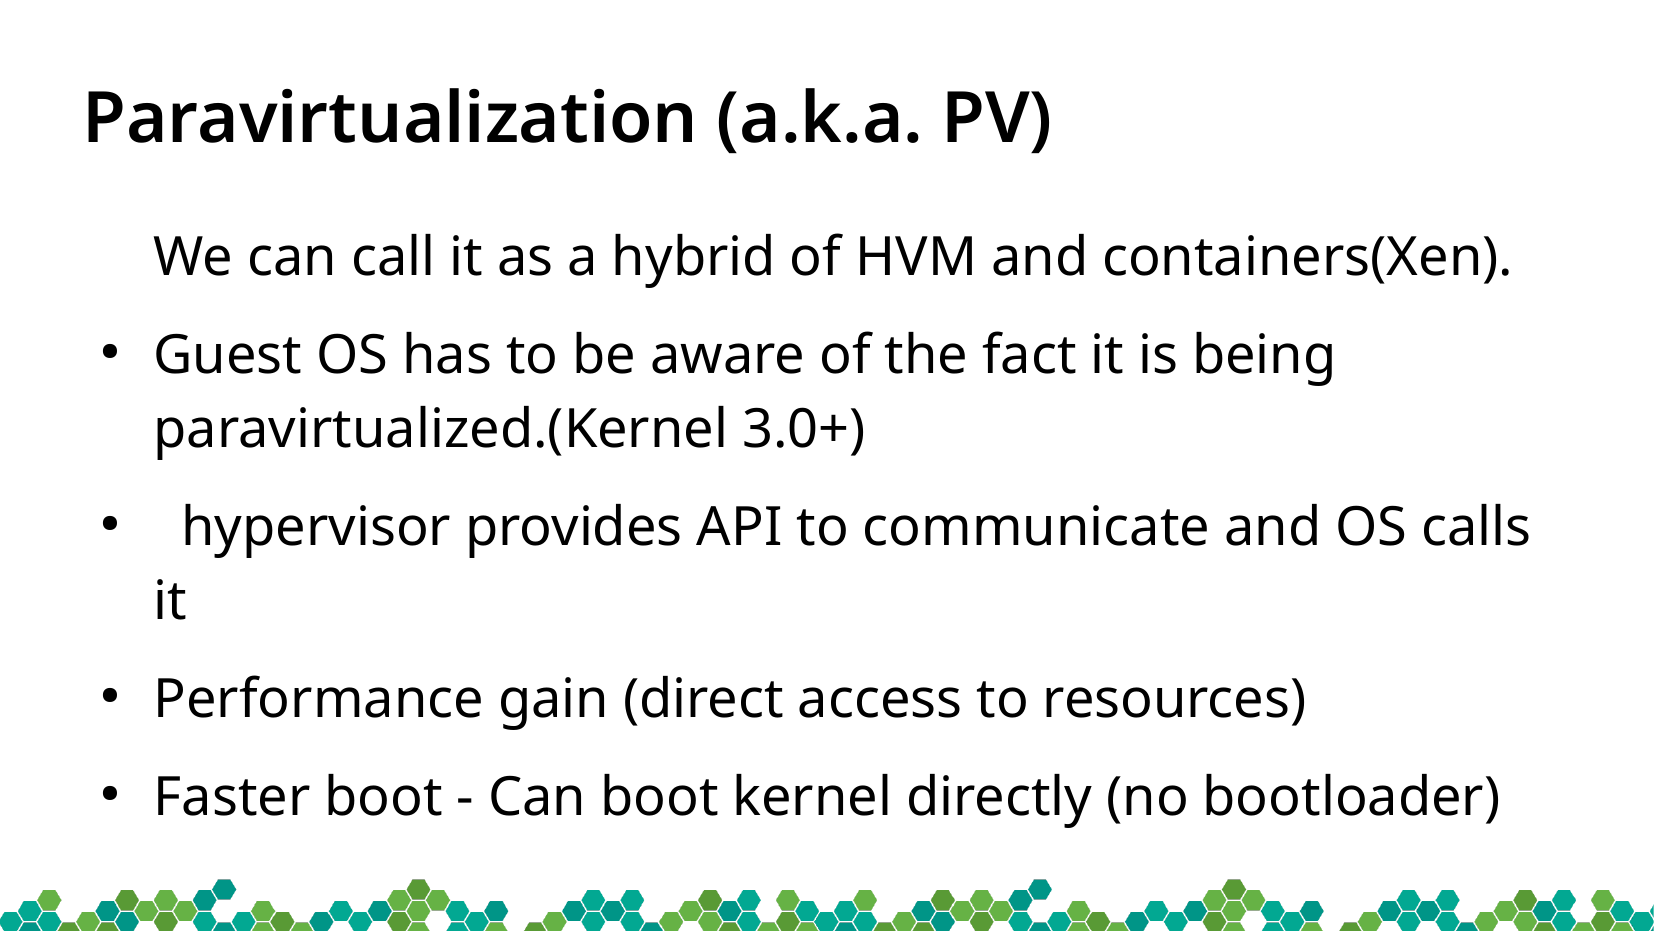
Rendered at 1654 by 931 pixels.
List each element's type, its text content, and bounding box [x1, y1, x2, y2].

picture [0, 871, 1654, 931]
list We can call it as a hybrid of HVM and containers(Xen). Guest OS has to be aware of the fact it is being paravirtualized.(Kernel 3.0+) hypervisor provides API to communicate and OS calls it Performance gain (direct access to resources) Faster boot - Can boot kernel directly (no bootloader) [82, 217, 1571, 855]
text_box [82, 37, 1571, 193]
